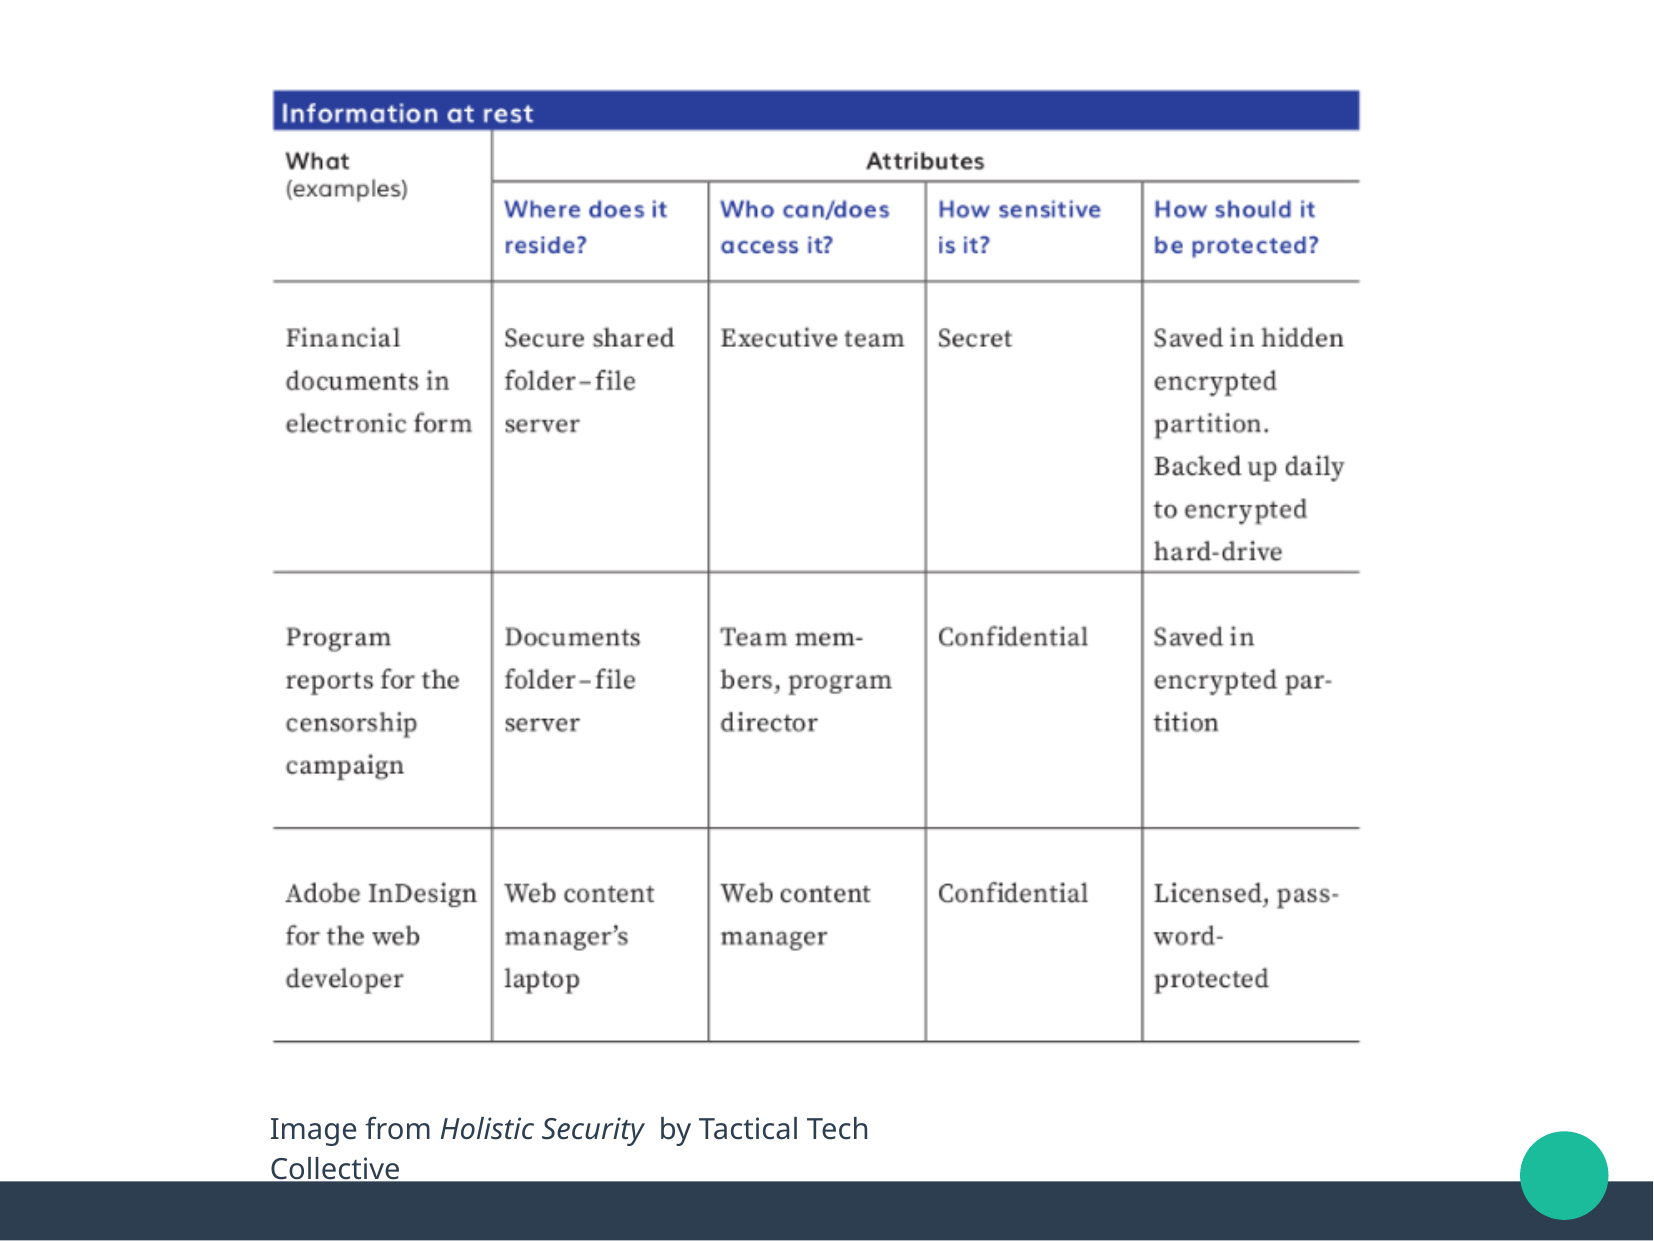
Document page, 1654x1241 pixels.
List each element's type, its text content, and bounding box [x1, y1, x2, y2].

picture [261, 65, 1413, 1101]
text_box Image from Holistic Security by Tactical Tech Collective [255, 1100, 975, 1153]
